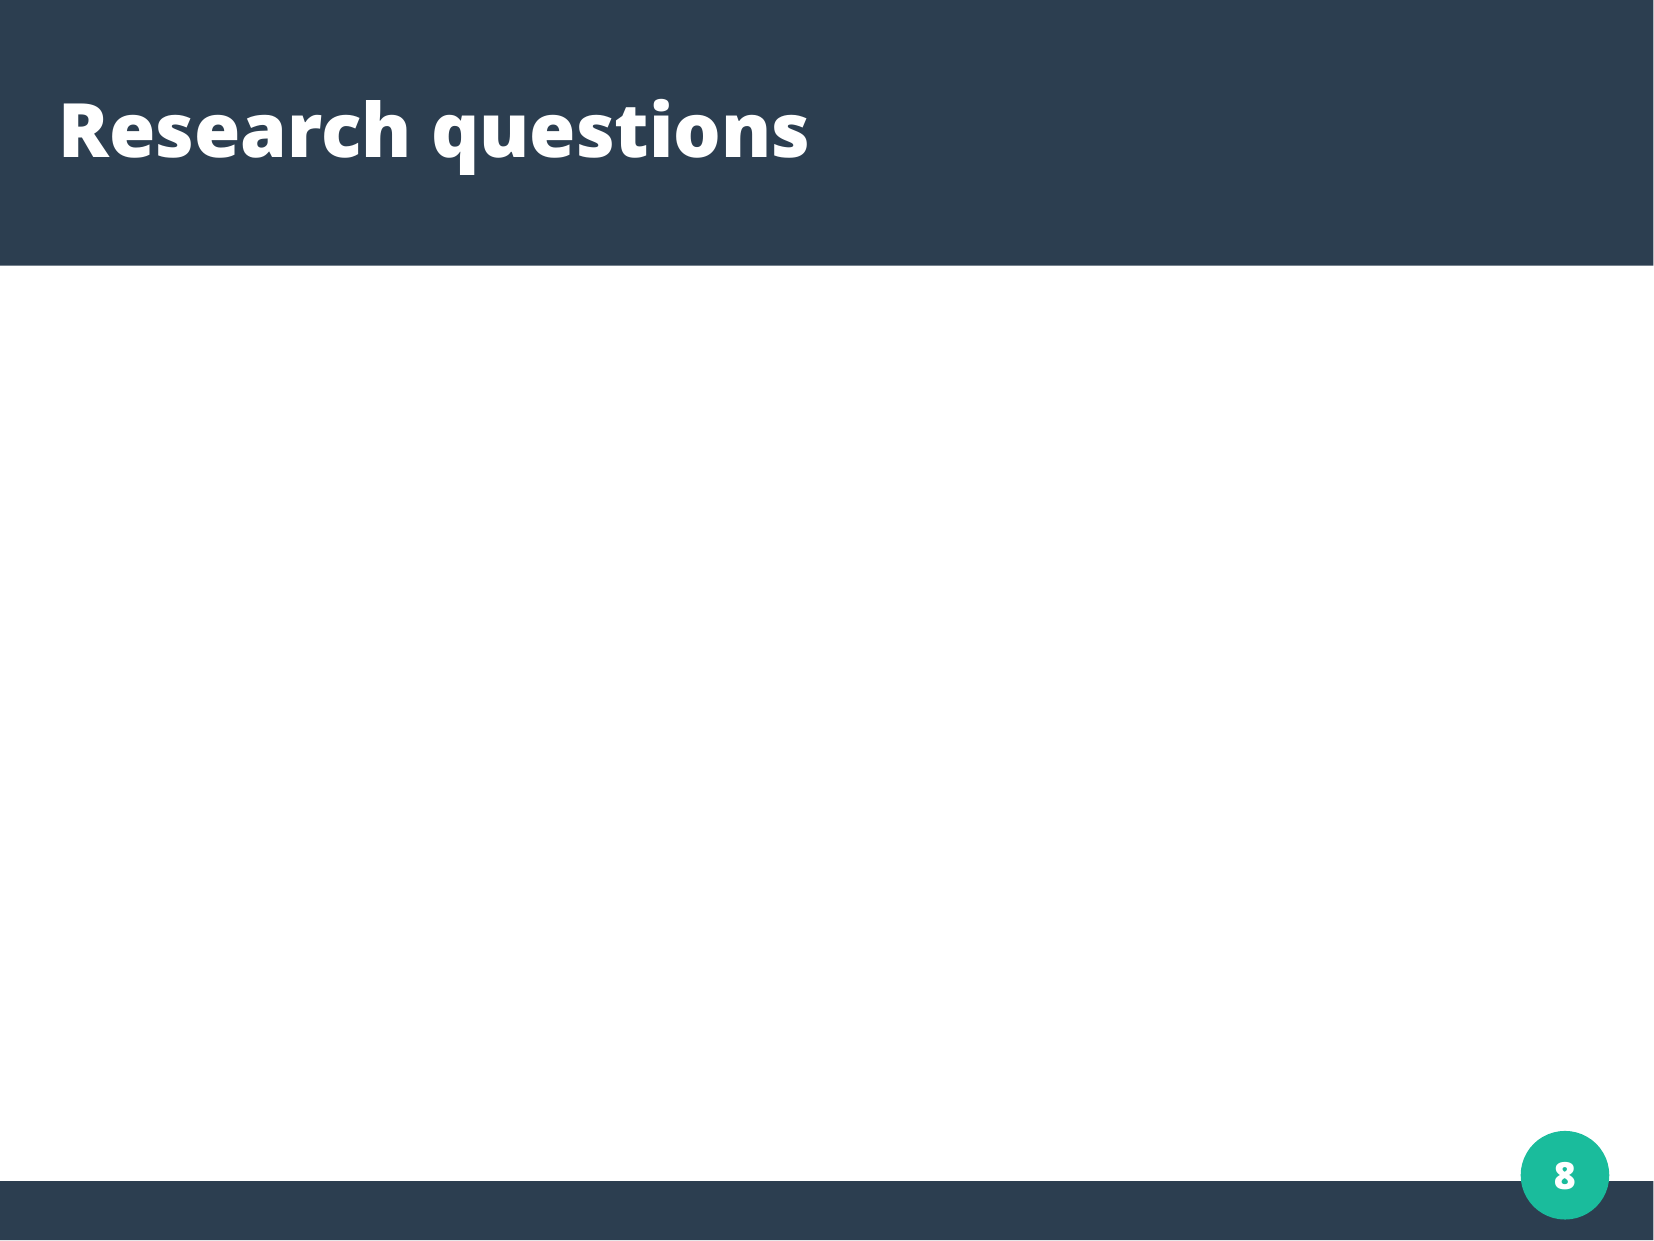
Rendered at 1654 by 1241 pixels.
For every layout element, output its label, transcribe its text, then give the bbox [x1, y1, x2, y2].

title Research questions [59, 49, 1595, 207]
